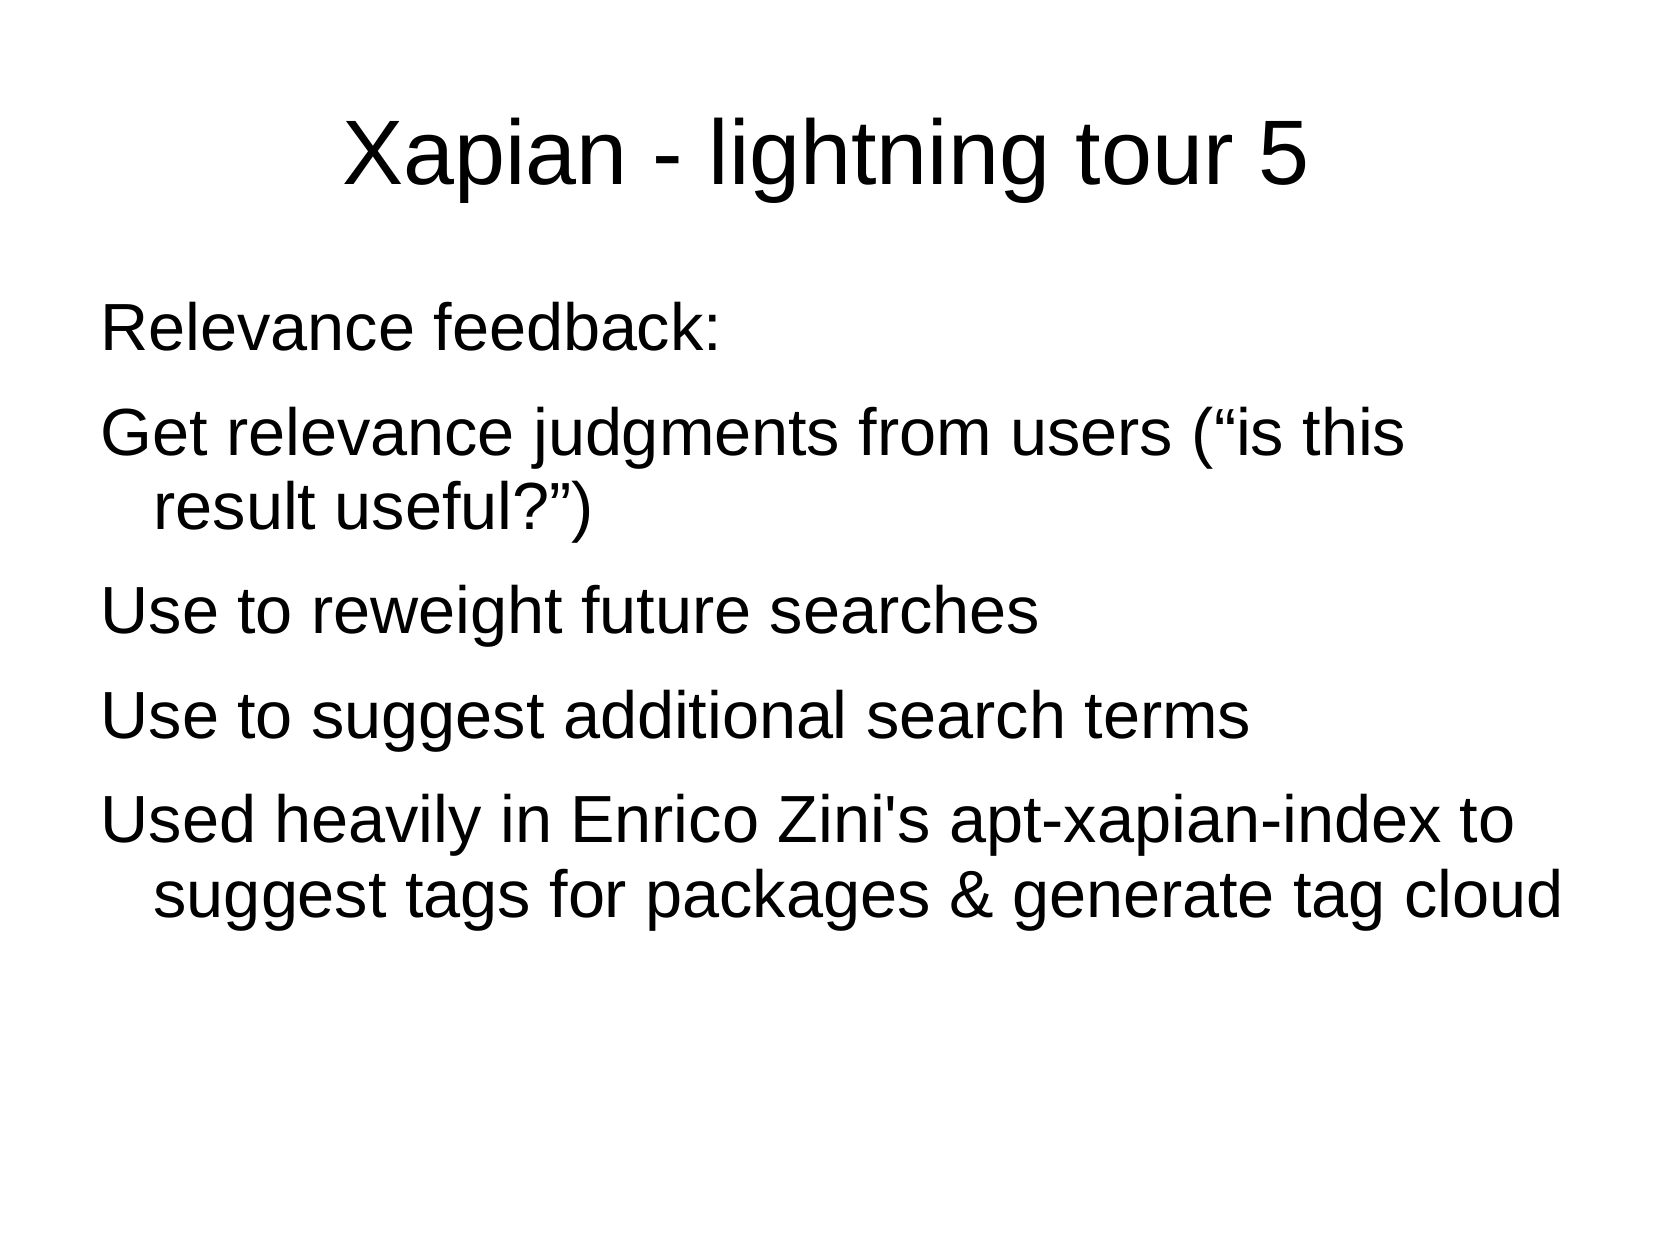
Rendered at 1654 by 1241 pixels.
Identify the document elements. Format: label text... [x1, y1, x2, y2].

list Relevance feedback: Get relevance judgments from users (“is this result useful?”) Use to reweight future searches Use to suggest additional search terms Used heavily in Enrico Zini's apt-xapian-index to suggest tags for packages & generate tag cloud [82, 290, 1571, 1094]
title Xapian - lightning tour 5 [82, 56, 1571, 250]
